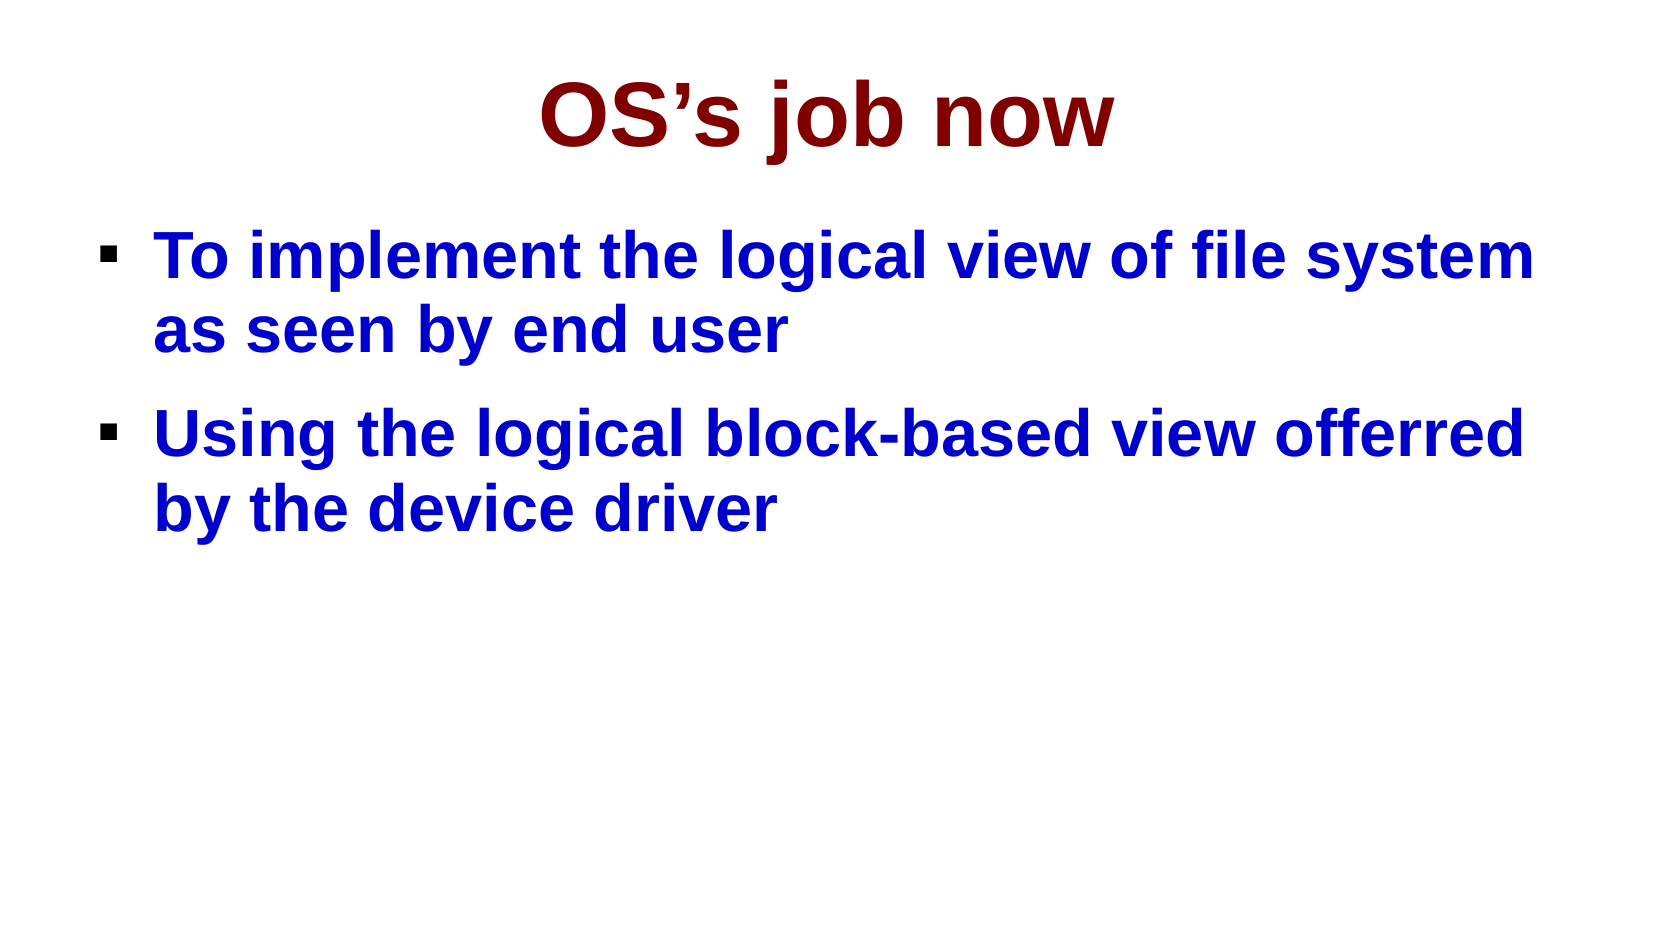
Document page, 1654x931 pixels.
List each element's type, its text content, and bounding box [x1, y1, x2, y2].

title OS’s job now [82, 37, 1571, 193]
list To implement the logical view of file system as seen by end user Using the logical block-based view offerred by the device driver [82, 217, 1571, 757]
